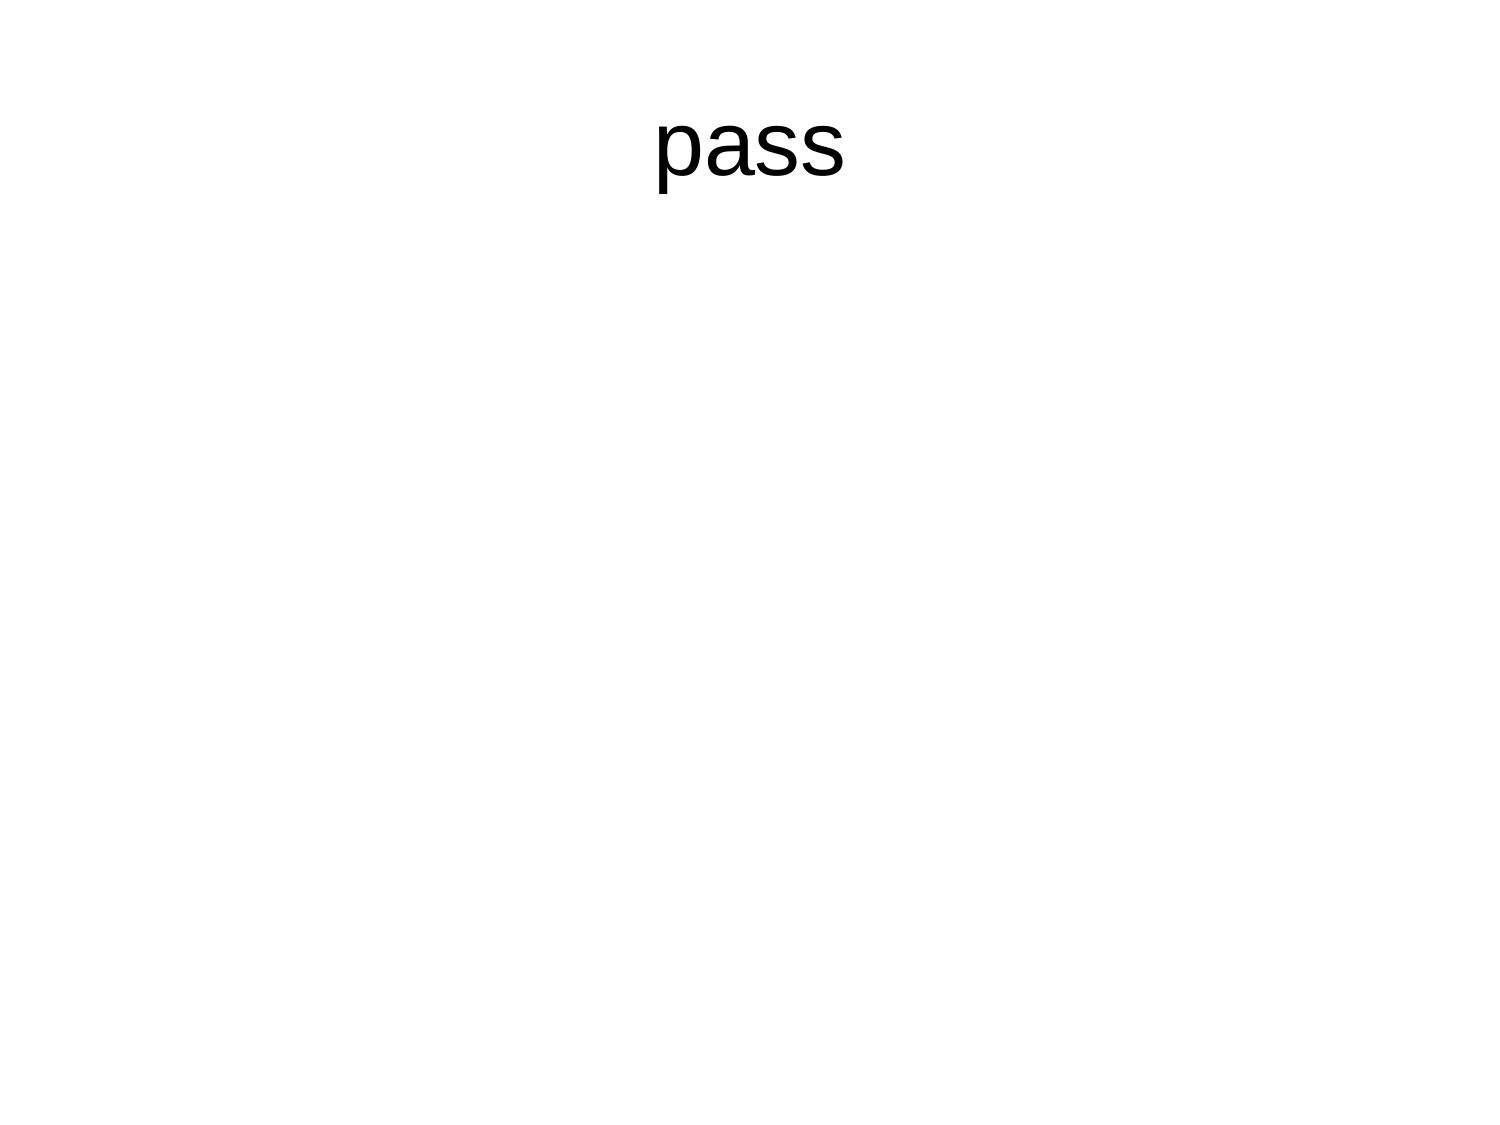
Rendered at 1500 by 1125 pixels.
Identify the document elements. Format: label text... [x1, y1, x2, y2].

title pass [75, 45, 1426, 233]
